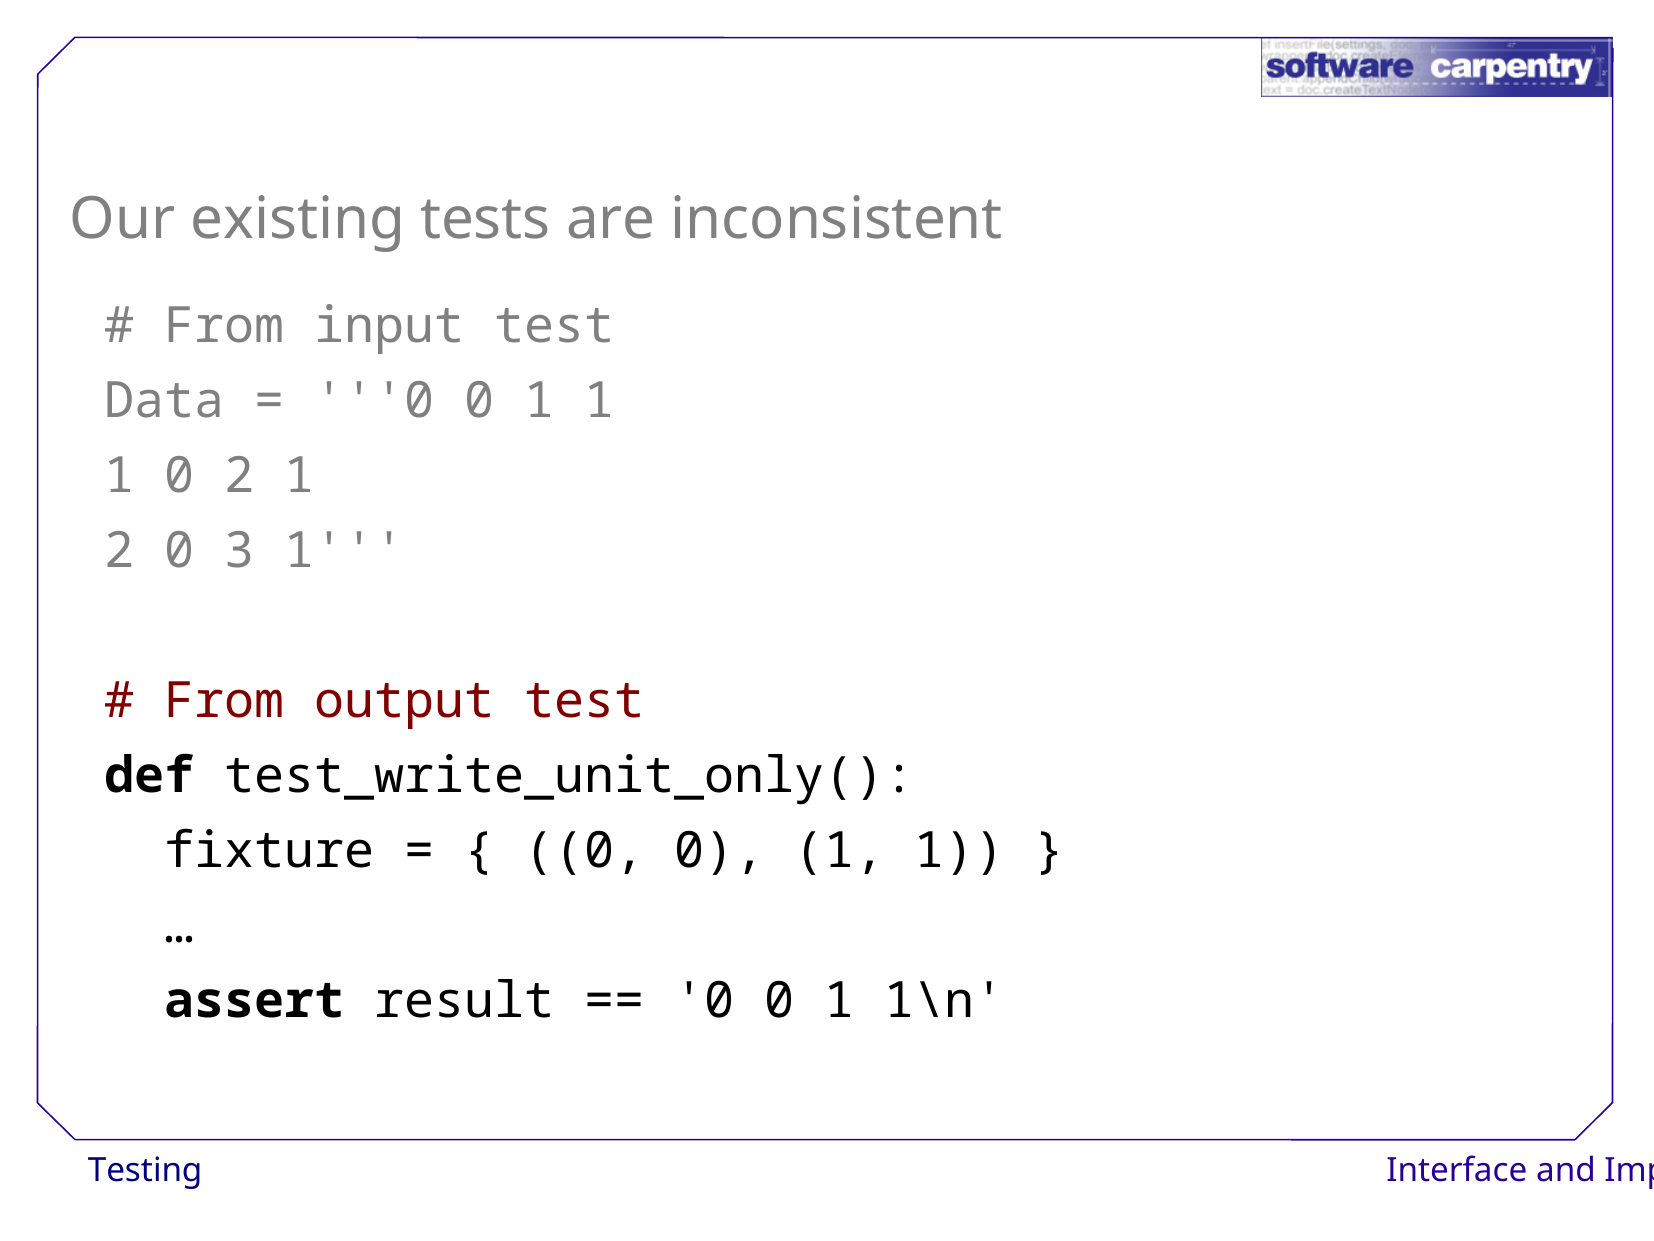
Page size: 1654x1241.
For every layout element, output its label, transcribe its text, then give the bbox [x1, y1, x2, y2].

picture [1261, 39, 1613, 97]
text_box Our existing tests are inconsistent [54, 138, 1168, 259]
text_box # From input test Data = '''0 0 1 1 1 0 2 1 2 0 3 1''' # From output test def test_write_unit_only(): fixture = { ((0, 0), (1, 1)) } … assert result == '0 0 1 1\n' [89, 270, 1440, 1096]
